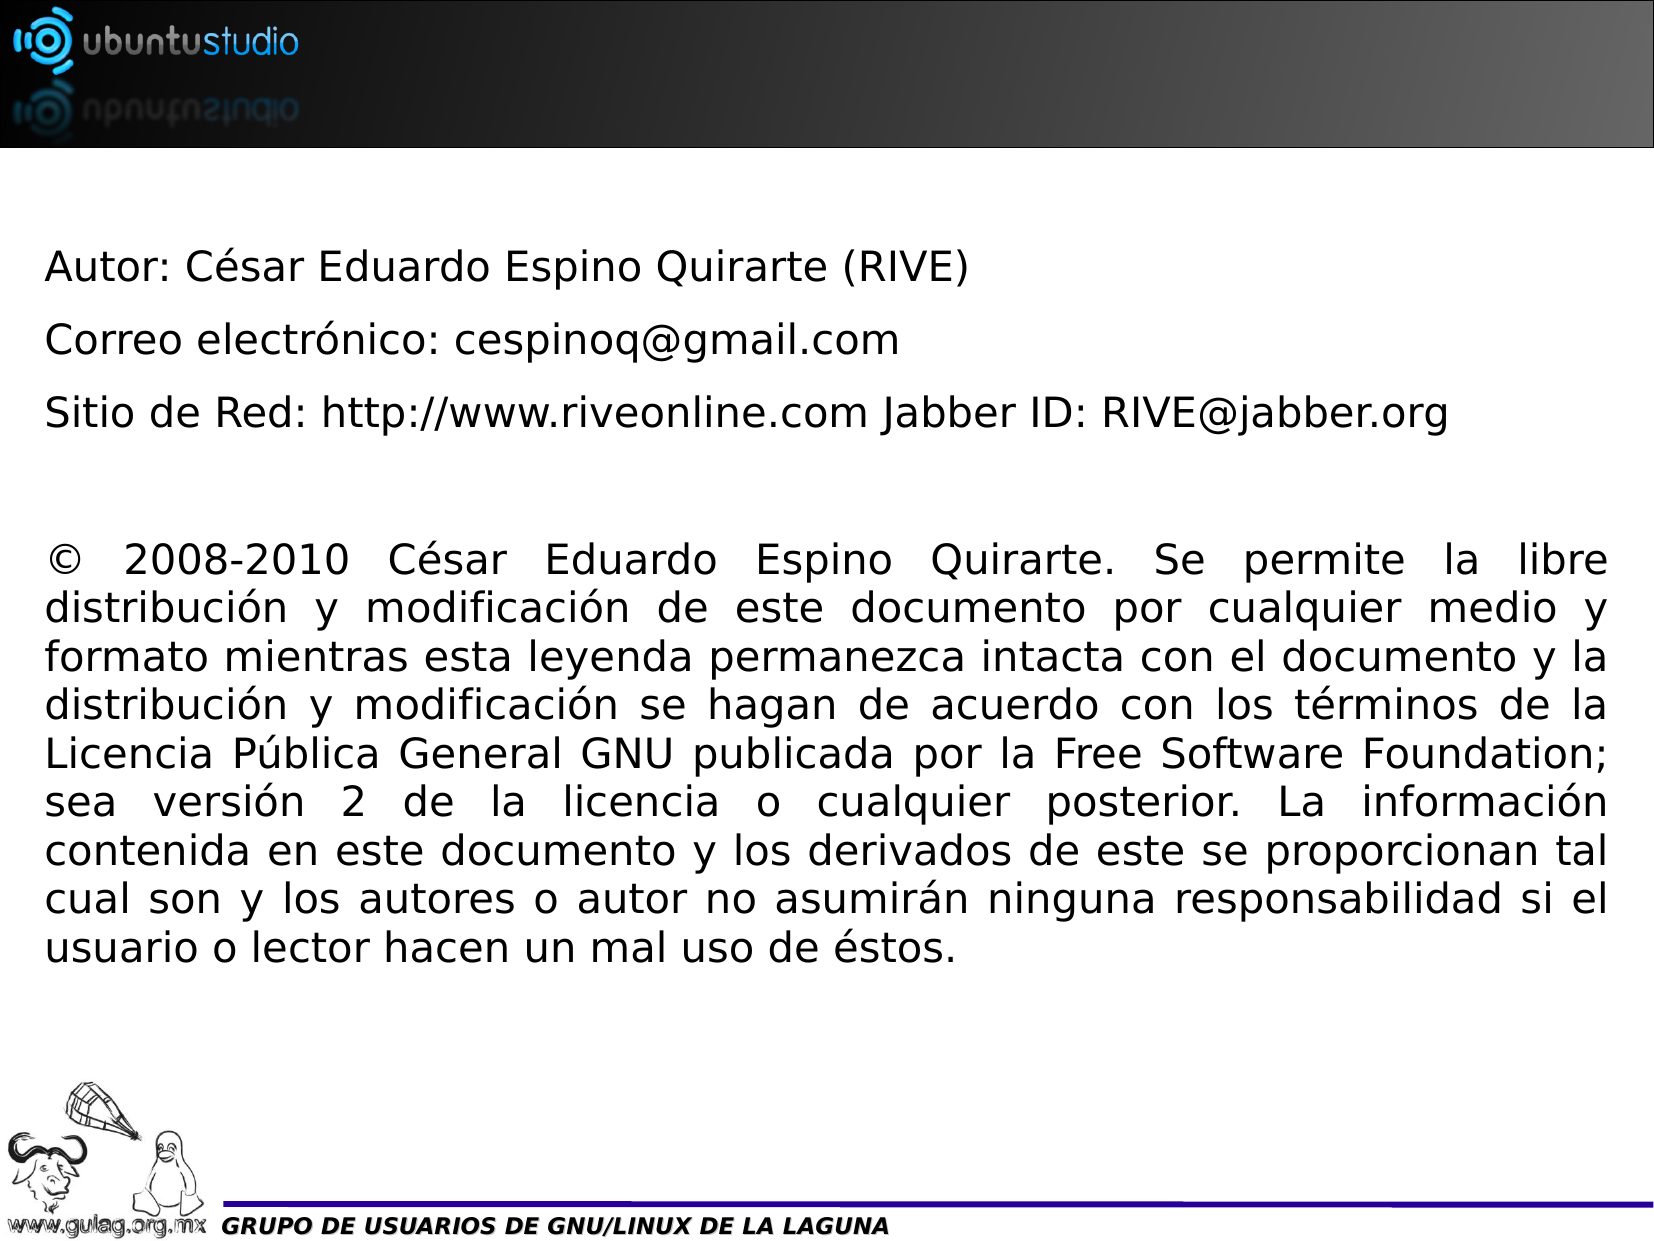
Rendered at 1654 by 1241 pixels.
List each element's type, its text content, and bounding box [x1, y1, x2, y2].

text_box Autor: César Eduardo Espino Quirarte (RIVE) Correo electrónico: cespinoq@gmail.com Sitio de Red: http://www.riveonline.com Jabber ID: RIVE@jabber.org © 2008-2010 César Eduardo Espino Quirarte. Se permite la libre distribución y modificación de este documento por cualquier medio y formato mientras esta leyenda permanezca intacta con el documento y la distribución y modificación se hagan de acuerdo con los términos de la Licencia Pública General GNU publicada por la Free Software Foundation; sea versión 2 de la licencia o cualquier posterior. La información contenida en este documento y los derivados de este se proporcionan tal cual son y los autores o autor no asumirán ninguna responsabilidad si el usuario o lector hacen un mal uso de éstos. [29, 235, 1625, 1058]
picture [5, 1079, 207, 1241]
text_box GRUPO DE USUARIOS DE GNU/LINUX DE LA LAGUNA [207, 1205, 906, 1241]
text_box [0, 0, 1654, 148]
picture [11, 5, 300, 148]
